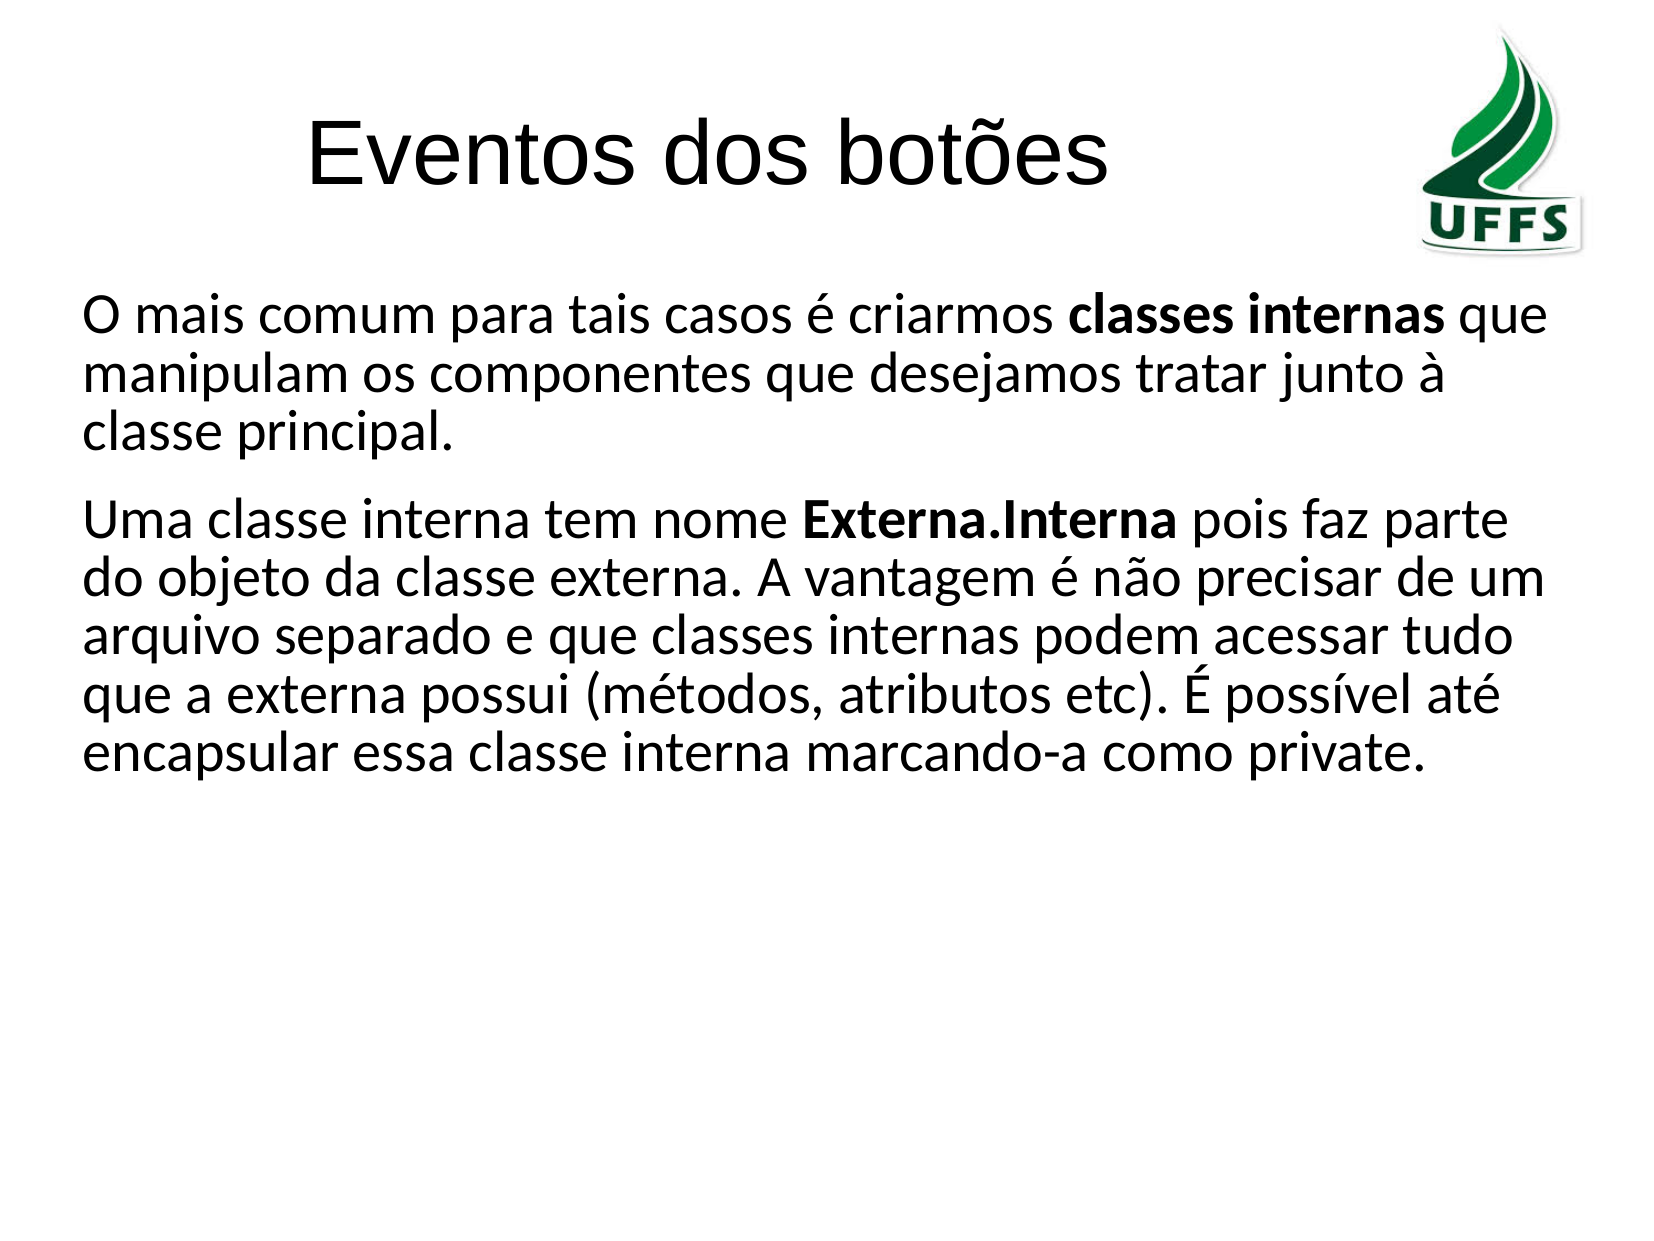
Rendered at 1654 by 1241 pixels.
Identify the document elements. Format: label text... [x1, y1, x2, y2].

title Eventos dos botões [82, 49, 1335, 257]
list O mais comum para tais casos é criarmos classes internas que manipulam os componentes que desejamos tratar junto à classe principal. Uma classe interna tem nome Externa.Interna pois faz parte do objeto da classe externa. A vantagem é não precisar de um arquivo separado e que classes internas podem acessar tudo que a externa possui (métodos, atributos etc). É possível até encapsular essa classe interna marcando-a como private. [82, 290, 1571, 1010]
picture [1381, 20, 1624, 272]
